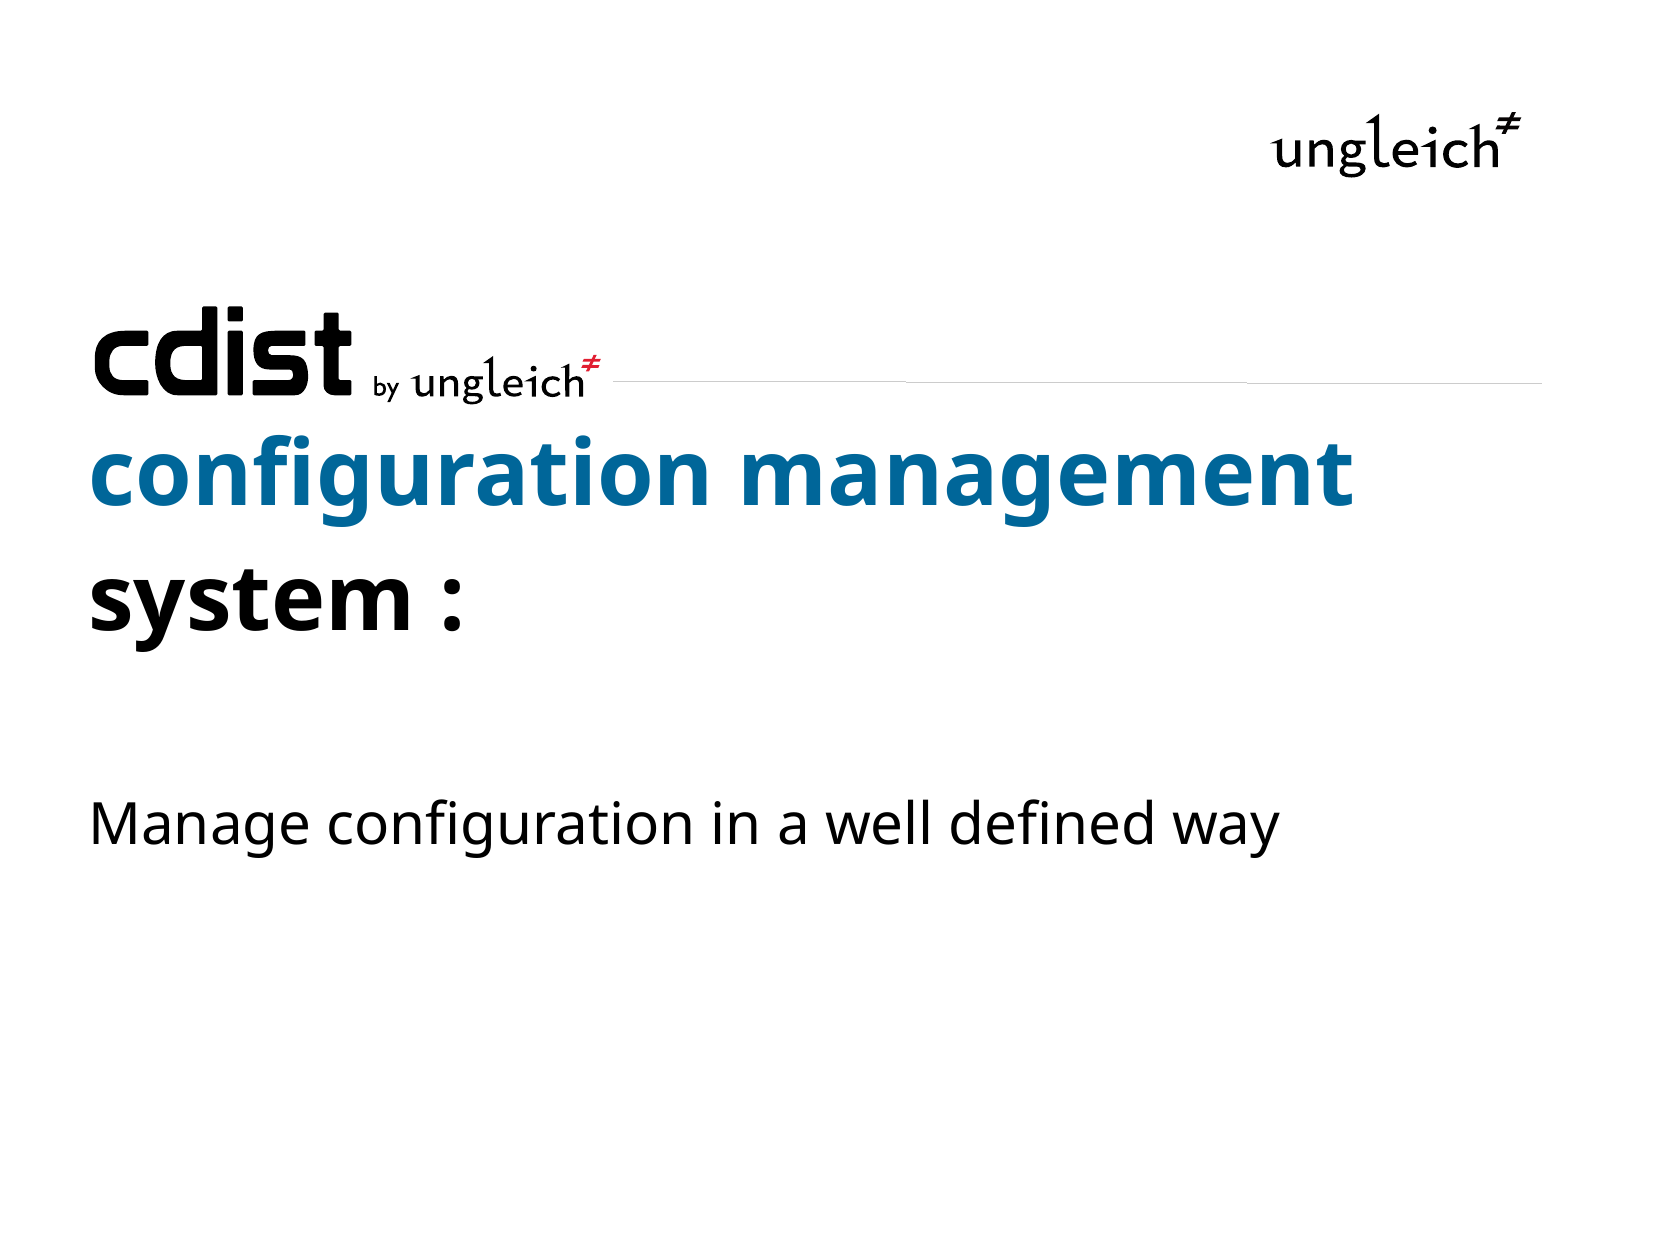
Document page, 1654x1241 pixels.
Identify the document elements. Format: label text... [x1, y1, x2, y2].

picture [68, 221, 614, 415]
title configuration management system : Manage configuration in a well defined way [88, 407, 1577, 936]
